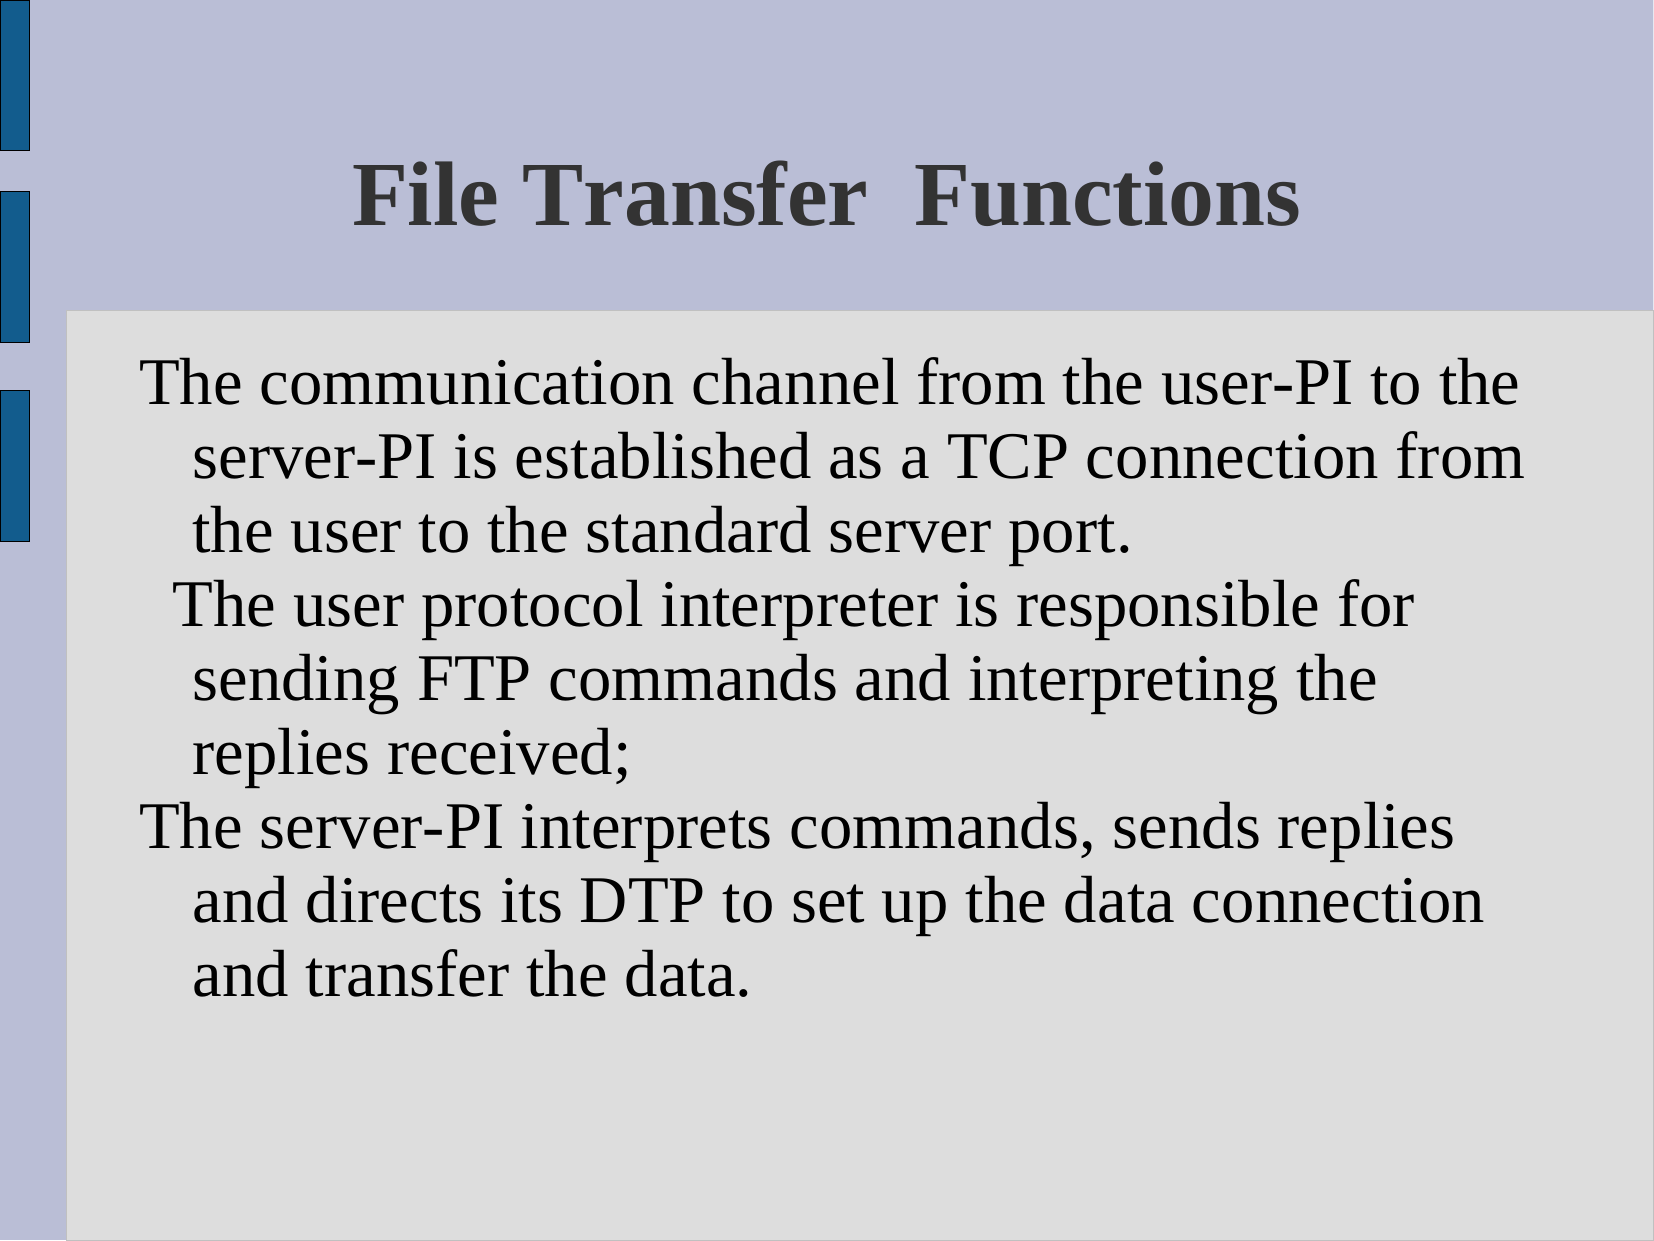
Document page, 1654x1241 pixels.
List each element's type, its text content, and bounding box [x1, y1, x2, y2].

title File Transfer Functions [121, 91, 1534, 299]
list The communication channel from the user-PI to the server-PI is established as a TCP connection from the user to the standard server port. The user protocol interpreter is responsible for sending FTP commands and interpreting the replies received; The server-PI interprets commands, sends replies and directs its DTP to set up the data connection and transfer the data. [121, 344, 1534, 1127]
